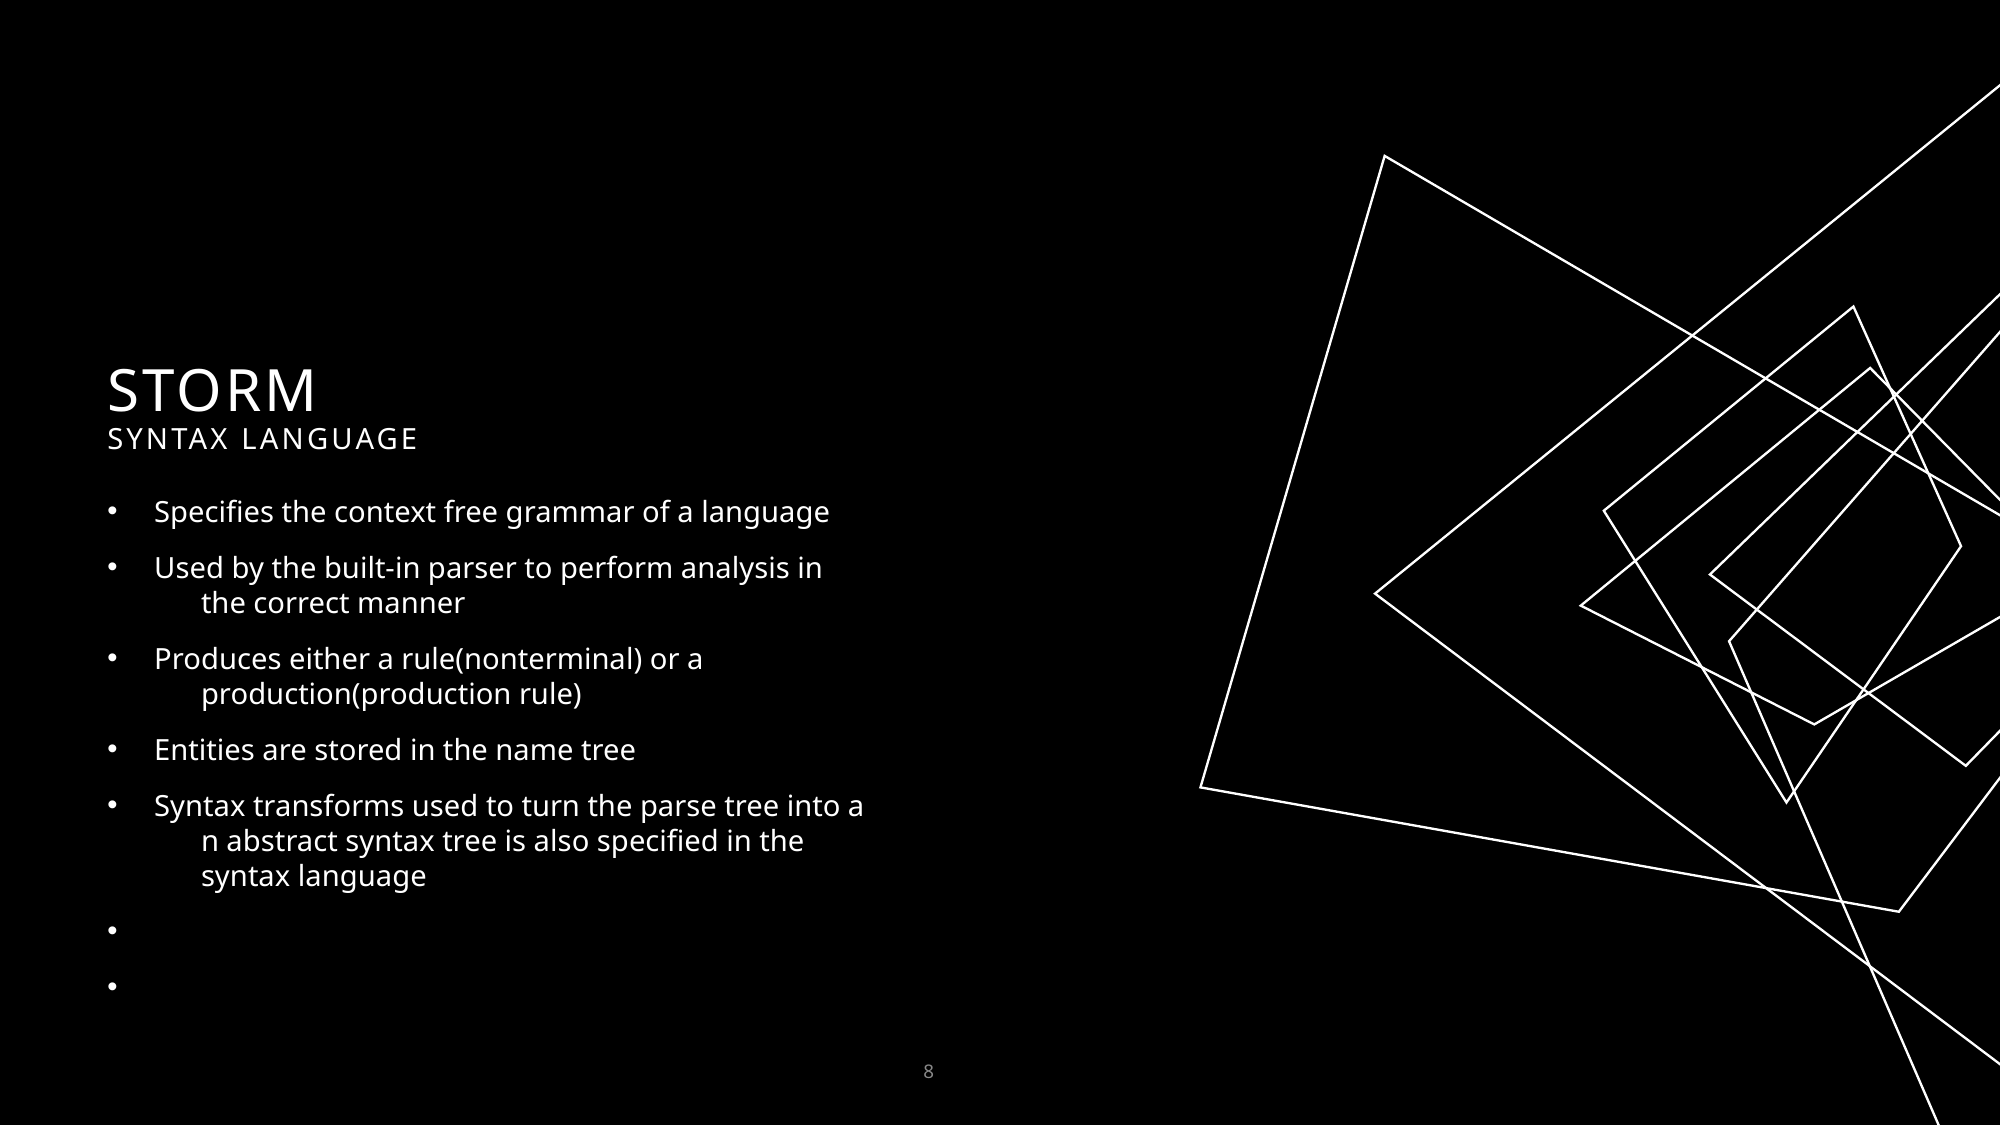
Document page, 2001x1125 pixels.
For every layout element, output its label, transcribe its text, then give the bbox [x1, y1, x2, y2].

list Specifies the context free grammar of a language Used by the built-in parser to perform analysis in the correct manner Produces either a rule(nonterminal) or a production(production rule) Entities are stored in the name tree Syntax transforms used to turn the parse tree into a n abstract syntax tree is also specified in the syntax language [92, 485, 883, 1056]
title Storm syntax language [92, 308, 604, 464]
slide_number 8 [908, 1042, 1071, 1103]
